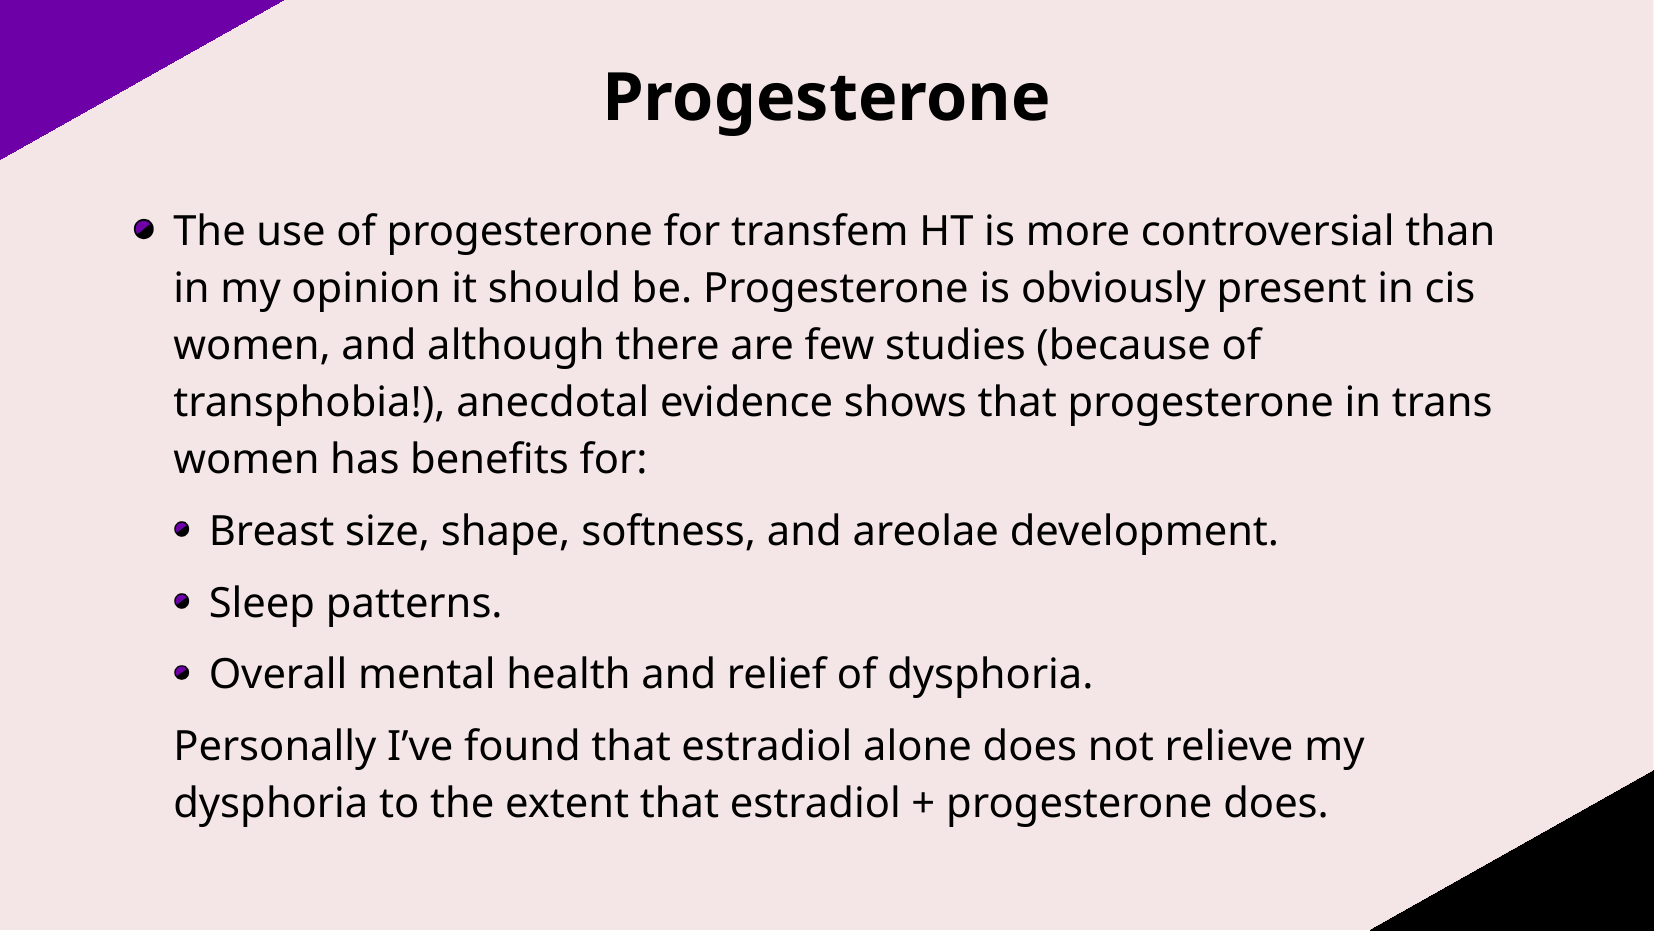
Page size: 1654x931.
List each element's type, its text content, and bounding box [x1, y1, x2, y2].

subtitle The use of progesterone for transfem HT is more controversial than in my opinion it should be. Progesterone is obviously present in cis women, and although there are few studies (because of transphobia!), anecdotal evidence shows that progesterone in trans women has benefits for: Breast size, shape, softness, and areolae development. Sleep patterns. Overall mental health and relief of dysphoria. Personally I’ve found that estradiol alone does not relieve my dysphoria to the extent that estradiol + progesterone does. [132, 141, 1513, 890]
text_box [1370, 770, 1654, 931]
title Progesterone [82, 35, 1571, 154]
text_box [0, 0, 284, 160]
